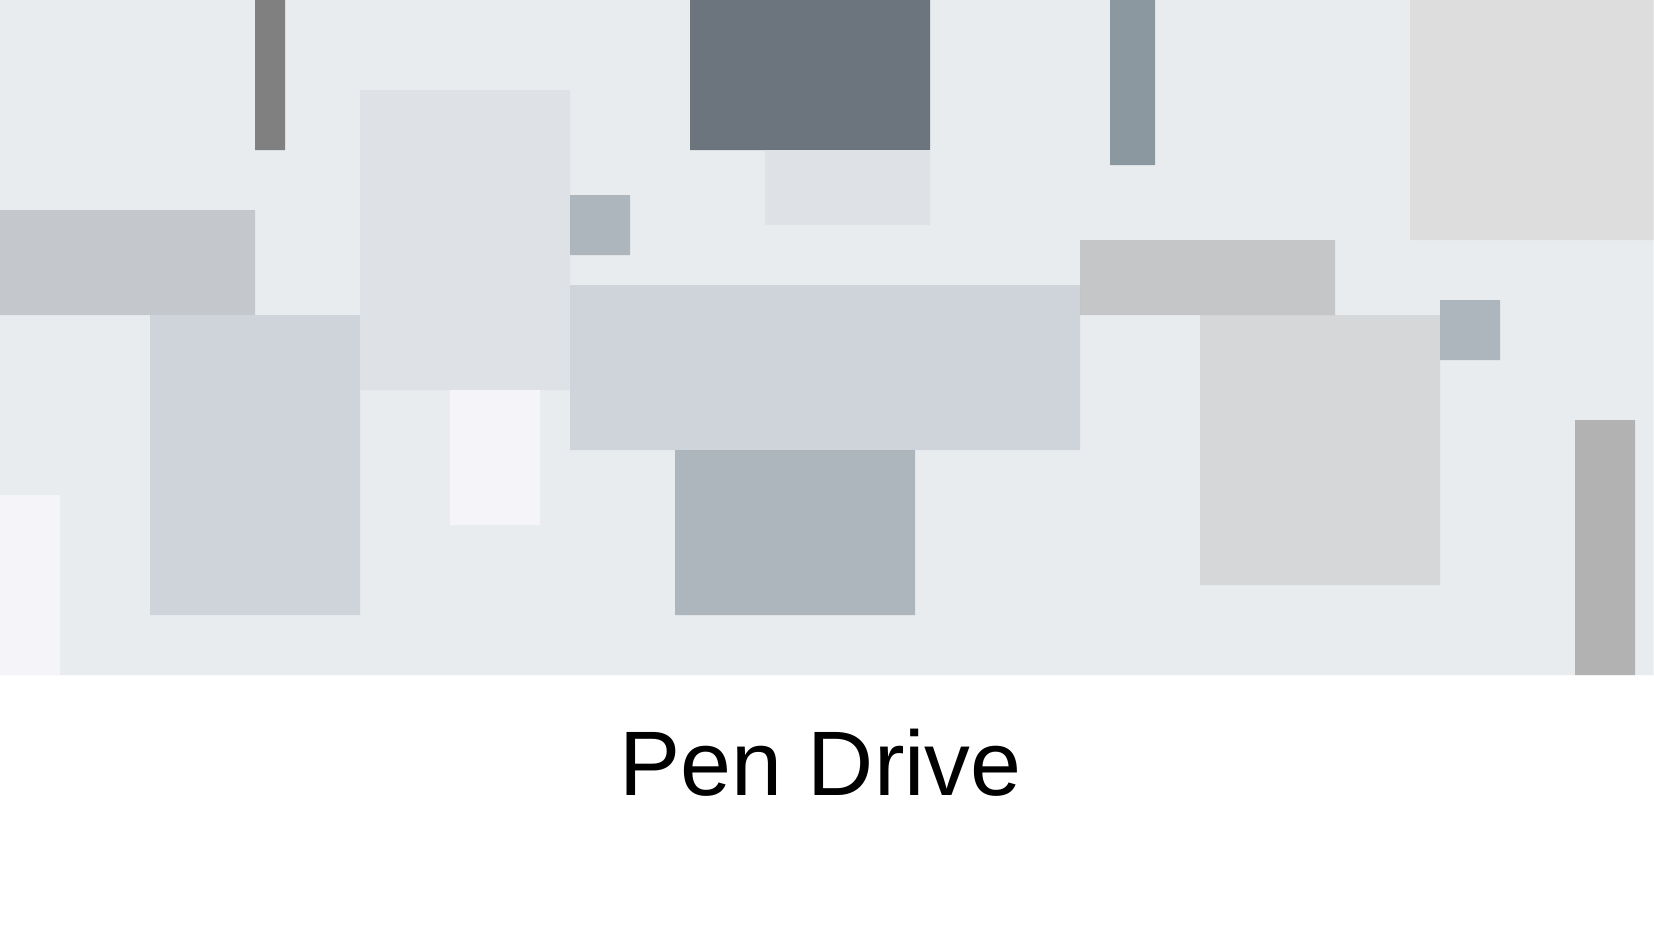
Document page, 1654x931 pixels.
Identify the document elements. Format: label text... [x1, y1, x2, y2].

title Pen Drive [76, 685, 1565, 841]
